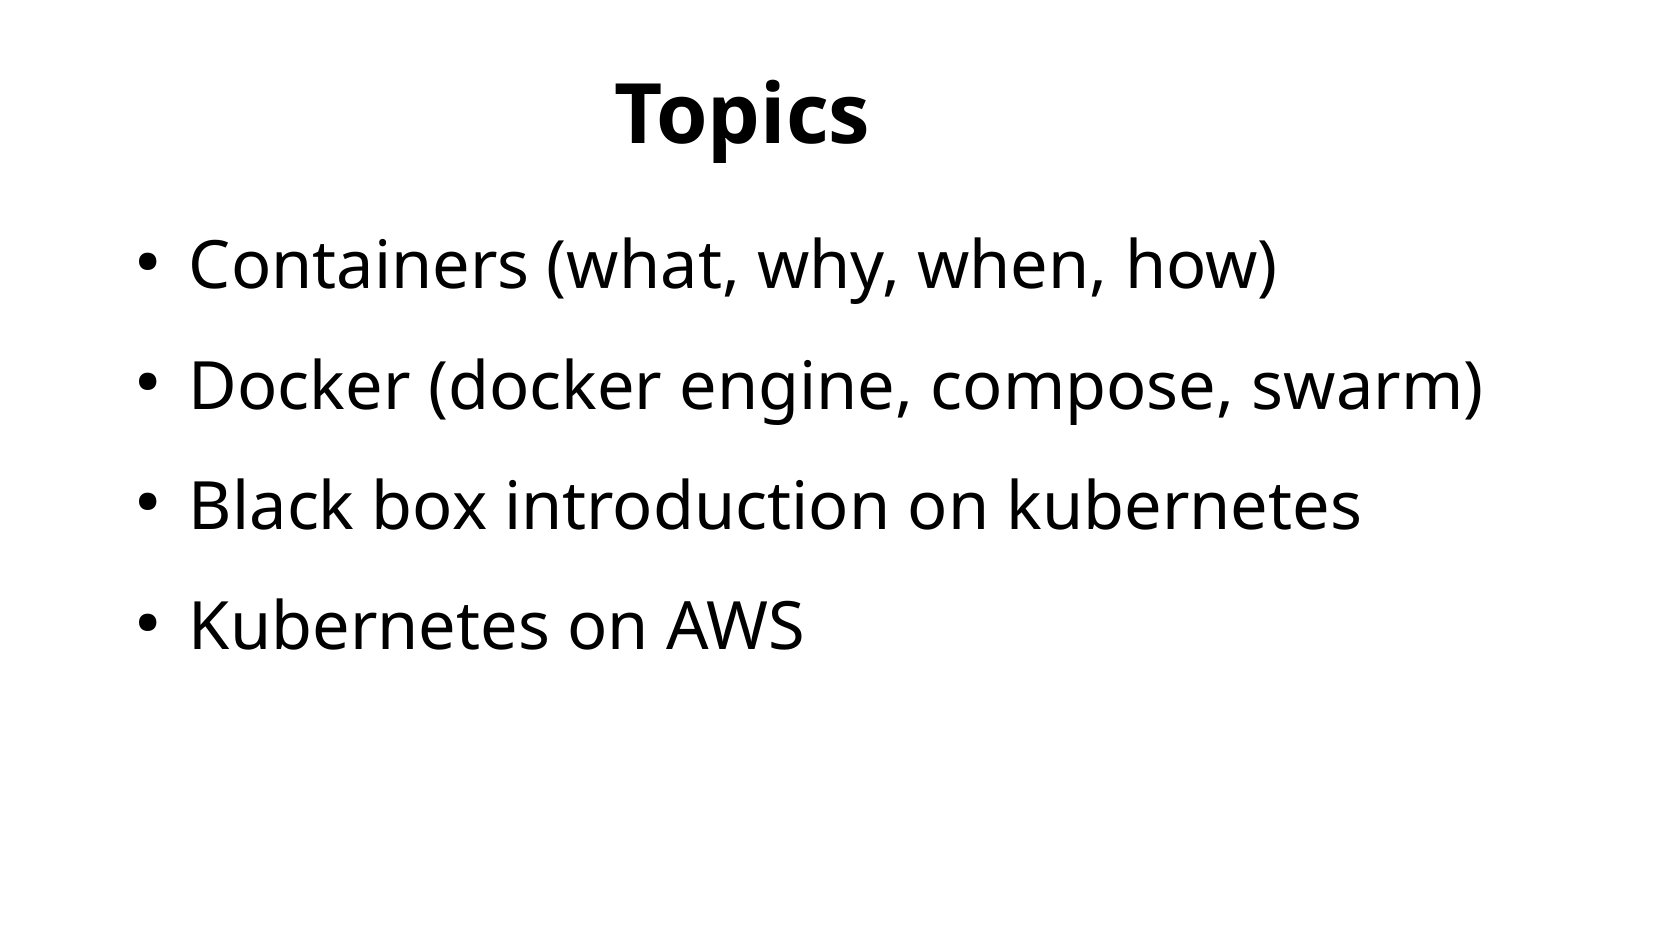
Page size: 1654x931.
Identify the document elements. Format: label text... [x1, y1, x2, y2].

title Topics [614, 33, 922, 189]
list Containers (what, why, when, how) Docker (docker engine, compose, swarm) Black box introduction on kubernetes Kubernetes on AWS [118, 217, 1524, 758]
